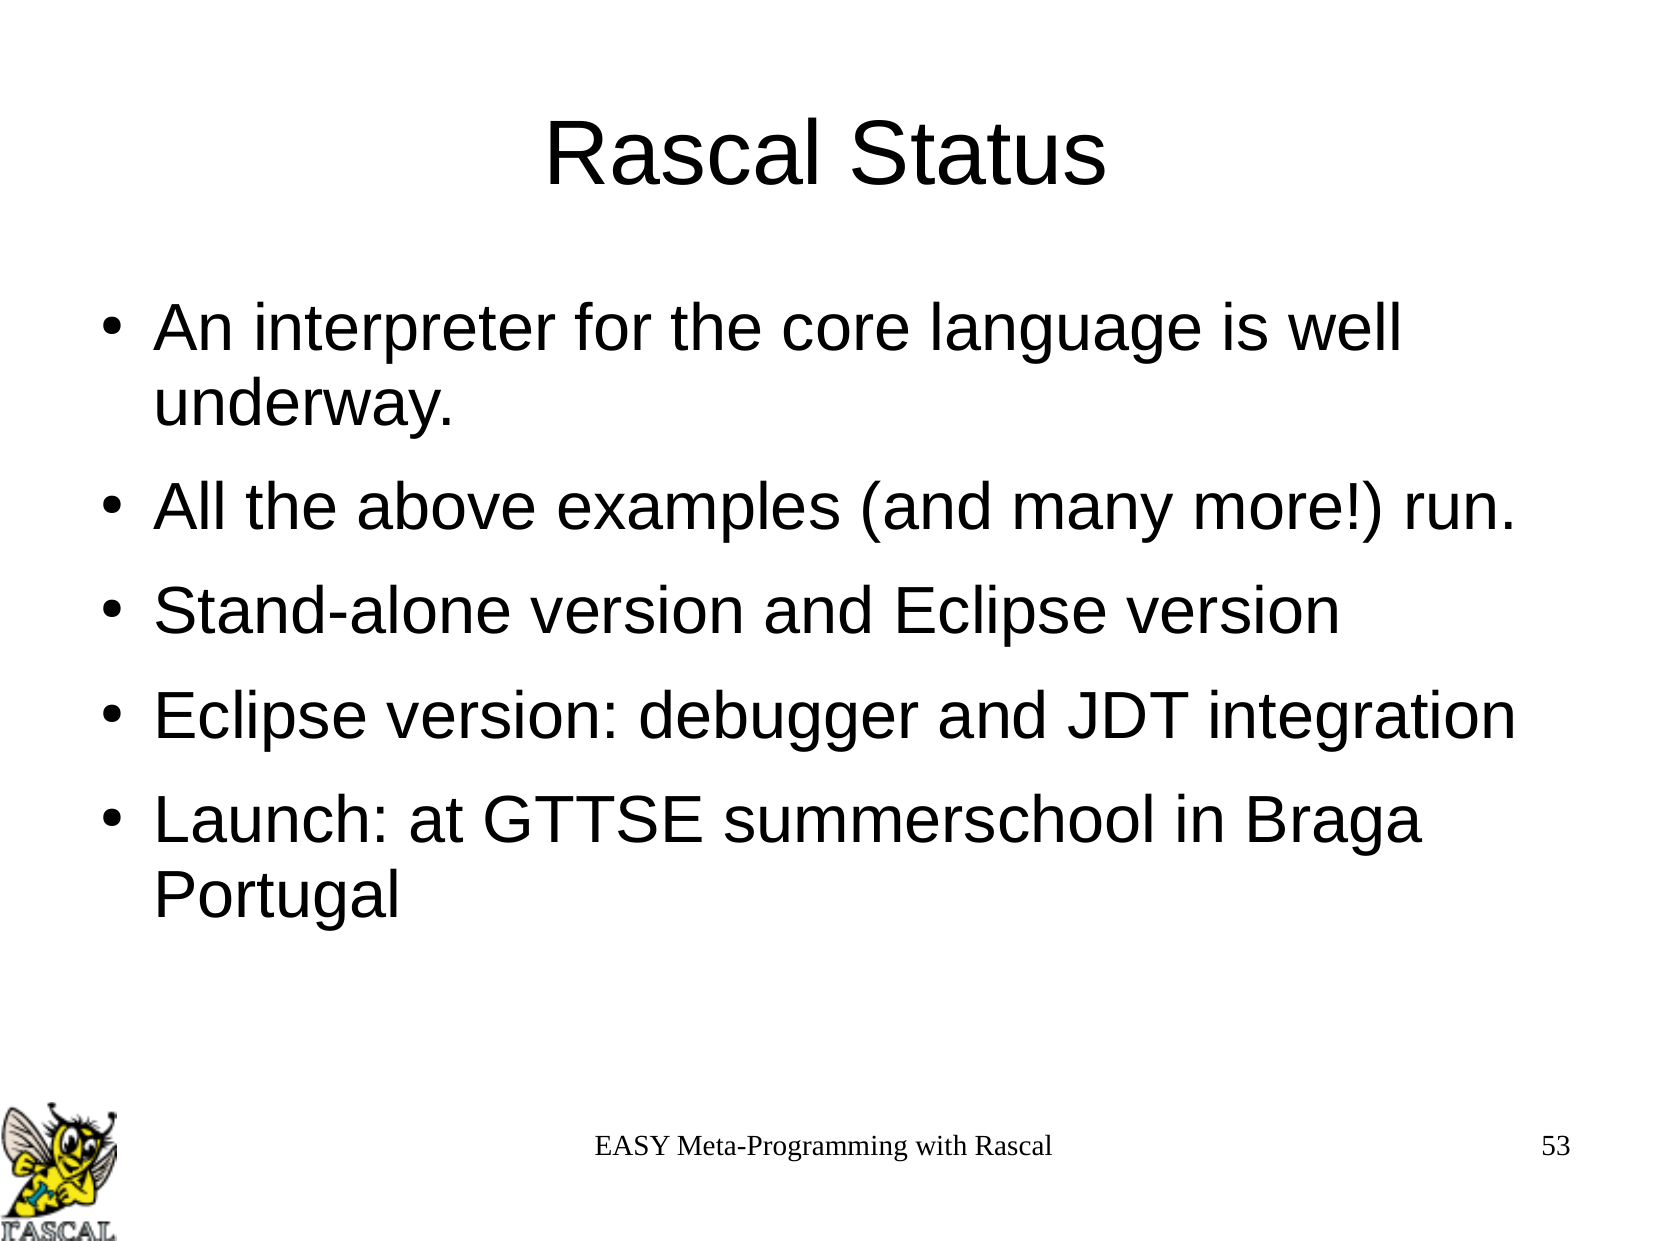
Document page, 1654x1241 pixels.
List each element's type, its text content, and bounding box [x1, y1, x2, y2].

picture [0, 1102, 117, 1241]
list An interpreter for the core language is well underway. All the above examples (and many more!) run. Stand-alone version and Eclipse version Eclipse version: debugger and JDT integration Launch: at GTTSE summerschool in Braga Portugal [82, 290, 1571, 1109]
title Rascal Status [82, 49, 1571, 257]
